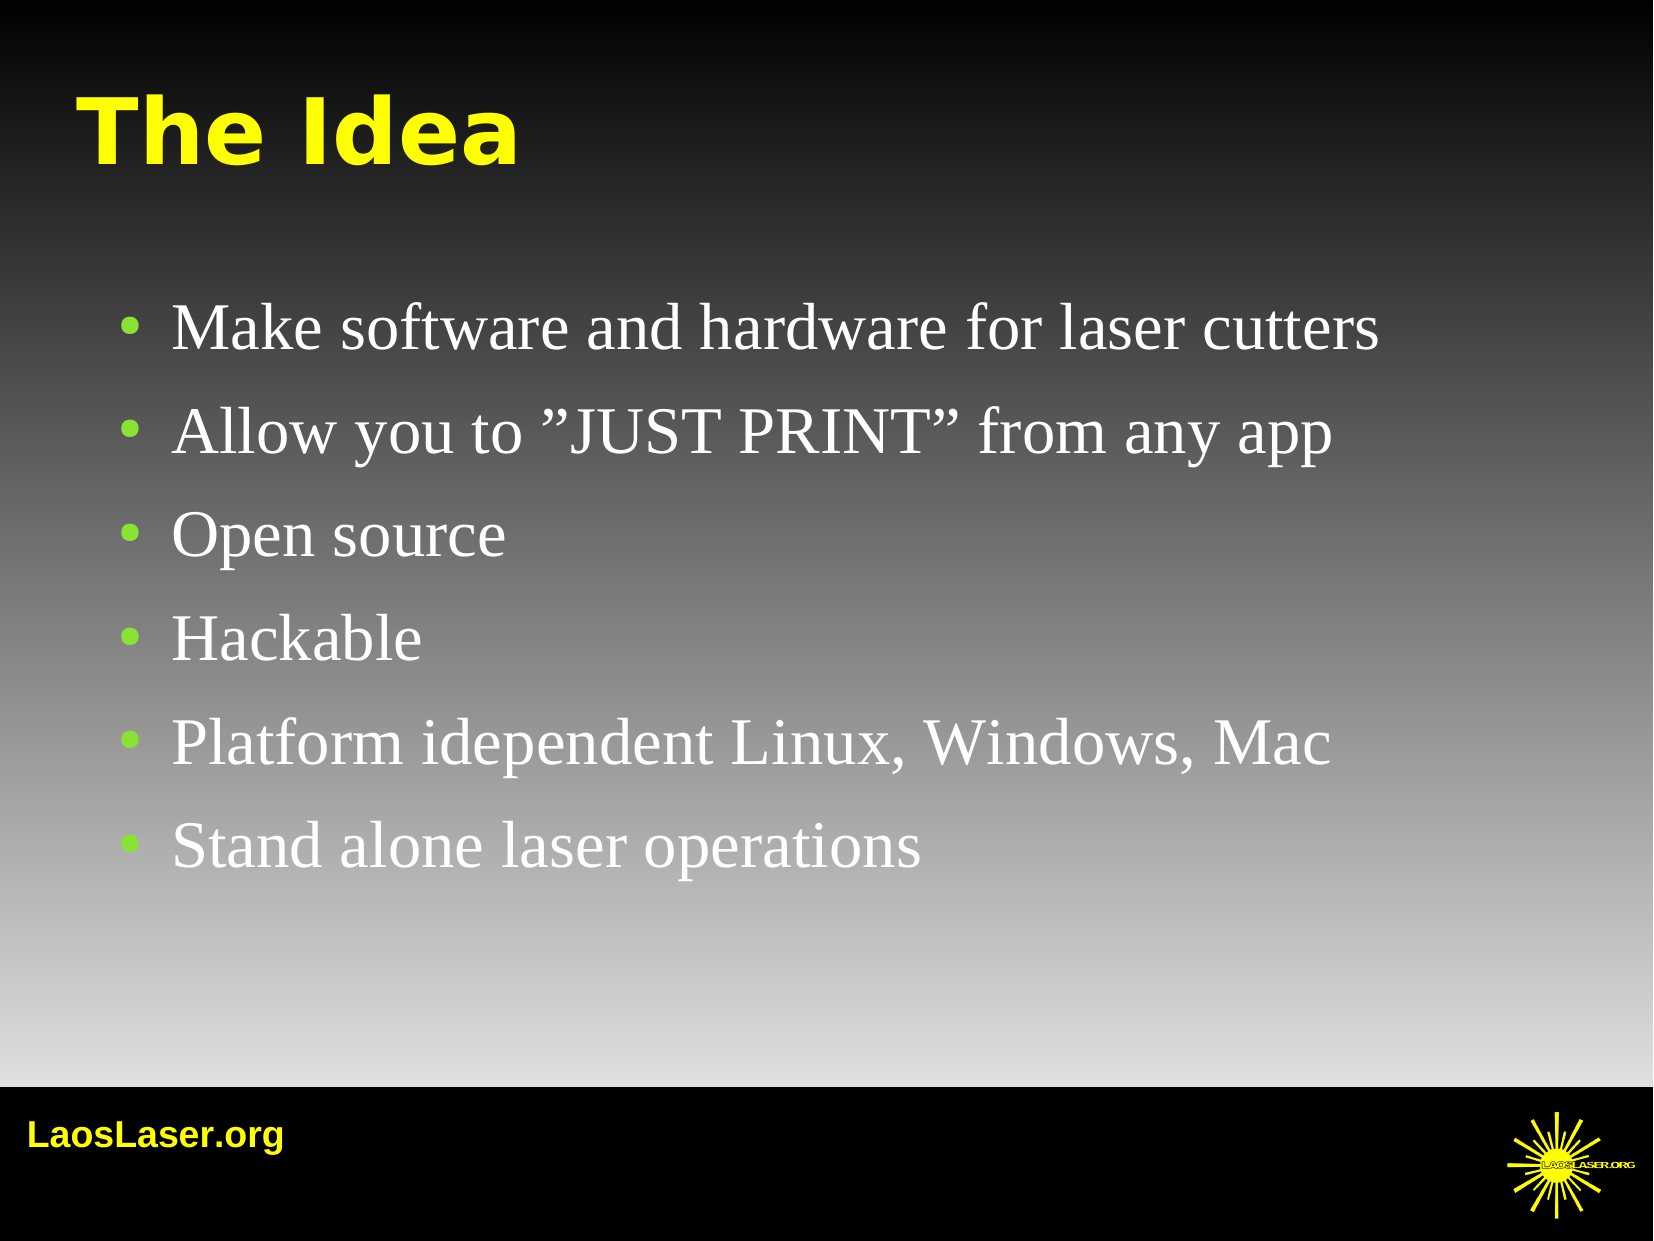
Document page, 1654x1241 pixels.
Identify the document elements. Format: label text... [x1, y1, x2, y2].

title The Idea [76, 36, 1565, 229]
list Make software and hardware for laser cutters Allow you to ”JUST PRINT” from any app Open source Hackable Platform idependent Linux, Windows, Mac Stand alone laser operations [82, 290, 1571, 1036]
picture [1502, 1108, 1640, 1225]
